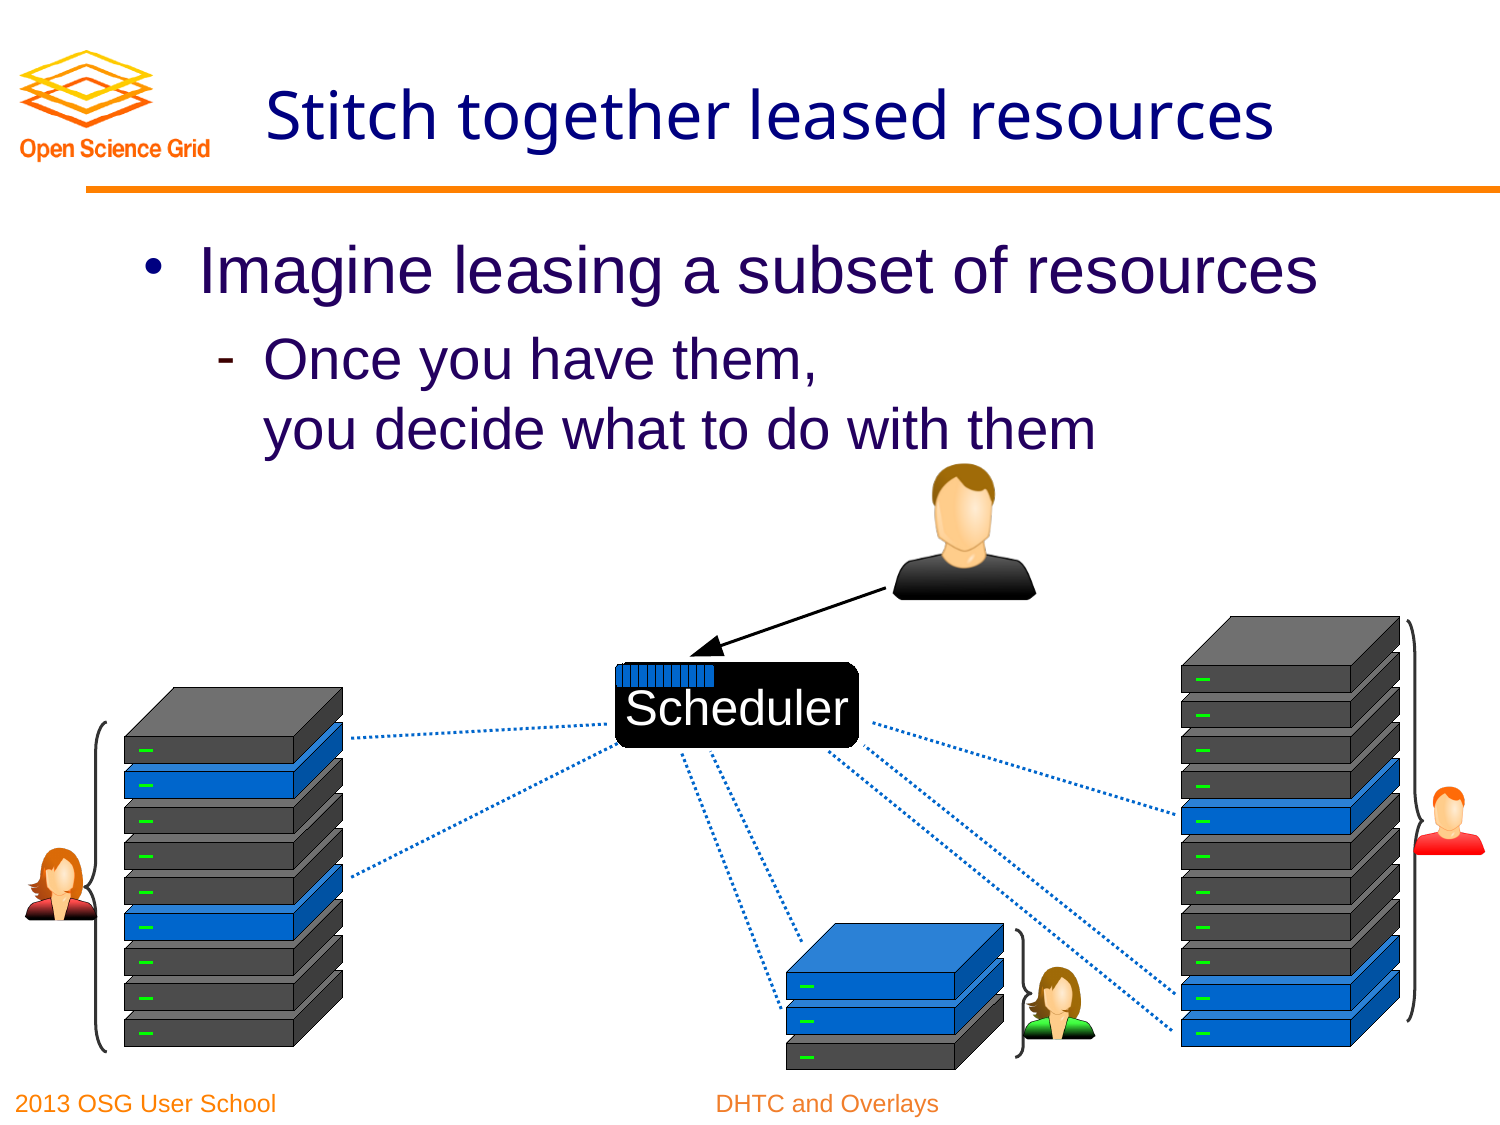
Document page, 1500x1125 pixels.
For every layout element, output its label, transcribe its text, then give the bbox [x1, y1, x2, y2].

text_box [1181, 793, 1400, 870]
text_box [1181, 864, 1400, 941]
text_box [124, 687, 343, 764]
picture [0, 27, 201, 179]
picture [23, 846, 99, 922]
text_box [1181, 828, 1400, 905]
text_box [124, 899, 343, 976]
text_box [786, 958, 1004, 1035]
text_box [1181, 935, 1400, 1011]
text_box Scheduler [615, 662, 859, 748]
text_box [1181, 722, 1400, 799]
text_box [1181, 687, 1400, 764]
text_box [786, 923, 1004, 1000]
text_box [124, 828, 343, 905]
text_box [786, 994, 1004, 1070]
text_box [1181, 616, 1400, 693]
list Imagine leasing a subset of resources Once you have them, you decide what to do with them [127, 218, 1403, 962]
text_box [615, 664, 715, 688]
text_box [124, 864, 343, 941]
picture [1021, 965, 1097, 1041]
picture [1411, 781, 1487, 857]
text_box [1181, 899, 1400, 976]
text_box [1181, 758, 1400, 835]
text_box [124, 758, 343, 834]
text_box [1181, 970, 1400, 1047]
text_box [1181, 652, 1400, 728]
title Stitch together leased resources [201, 18, 1342, 207]
text_box [124, 970, 343, 1047]
text_box [124, 935, 343, 1011]
picture [889, 453, 1040, 604]
text_box [124, 793, 343, 870]
text_box [124, 722, 343, 799]
